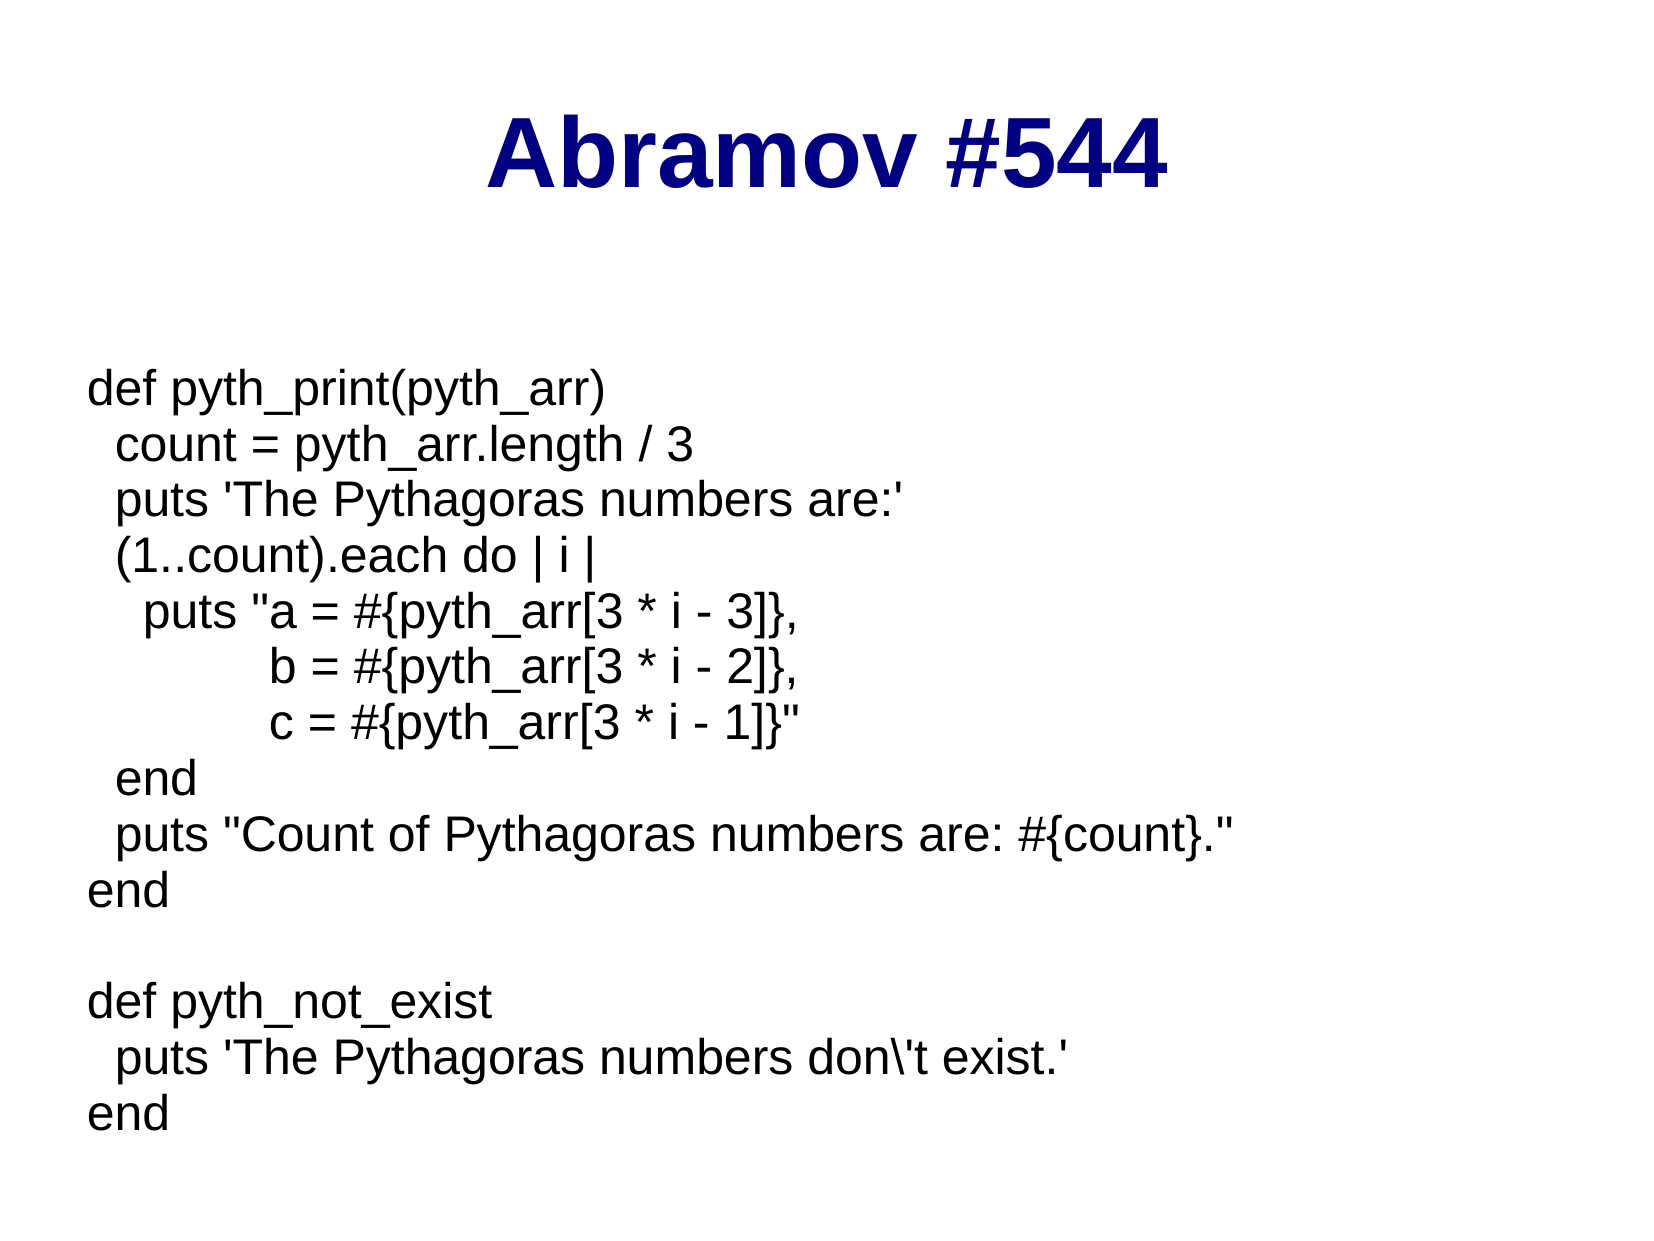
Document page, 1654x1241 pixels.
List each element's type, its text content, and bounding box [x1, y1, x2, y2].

title Abramov #544 [82, 49, 1571, 257]
subtitle def pyth_print(pyth_arr) count = pyth_arr.length / 3 puts 'The Pythagoras numbers are:' (1..count).each do | i | puts "a = #{pyth_arr[3 * i - 3]}, b = #{pyth_arr[3 * i - 2]}, c = #{pyth_arr[3 * i - 1]}" end puts "Count of Pythagoras numbers are: #{count}." end def pyth_not_exist puts 'The Pythagoras numbers don\'t exist.' end [86, 356, 1576, 1145]
